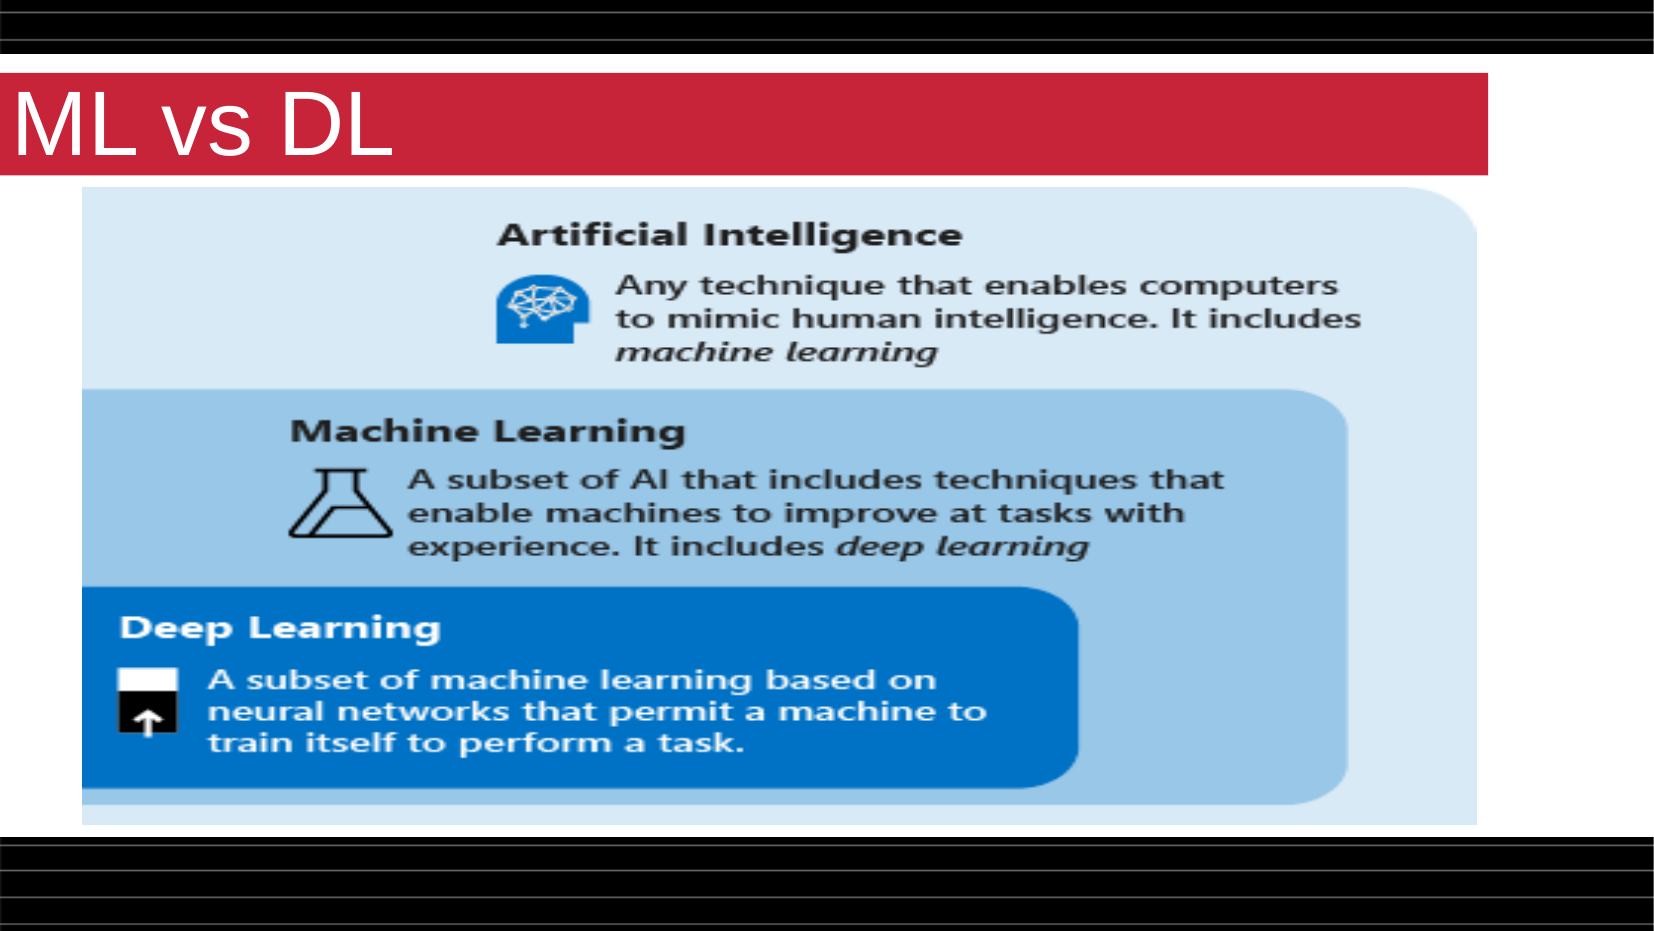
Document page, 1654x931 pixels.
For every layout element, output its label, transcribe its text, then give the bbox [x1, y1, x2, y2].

picture [0, 837, 1654, 931]
picture [82, 187, 1477, 826]
title ML vs DL [0, 72, 1489, 176]
picture [0, 0, 1654, 54]
